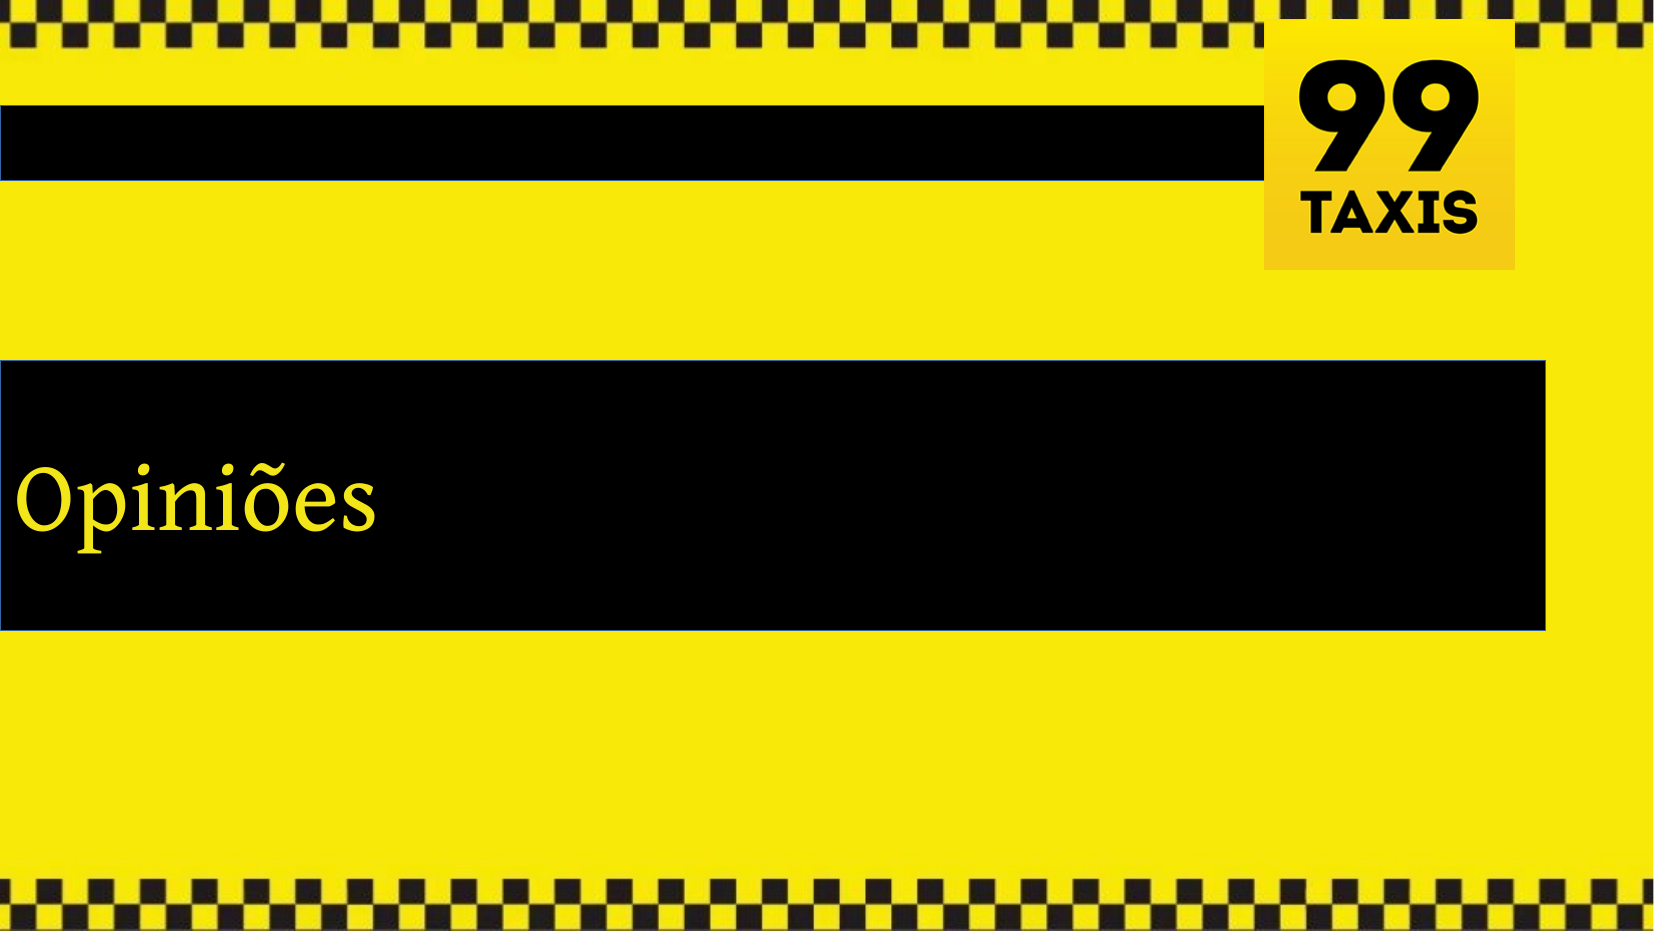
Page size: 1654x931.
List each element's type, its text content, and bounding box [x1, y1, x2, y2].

text_box Opiniões [0, 435, 1111, 566]
text_box [0, 360, 1546, 631]
text_box [0, 105, 1264, 181]
picture [0, 0, 1654, 931]
